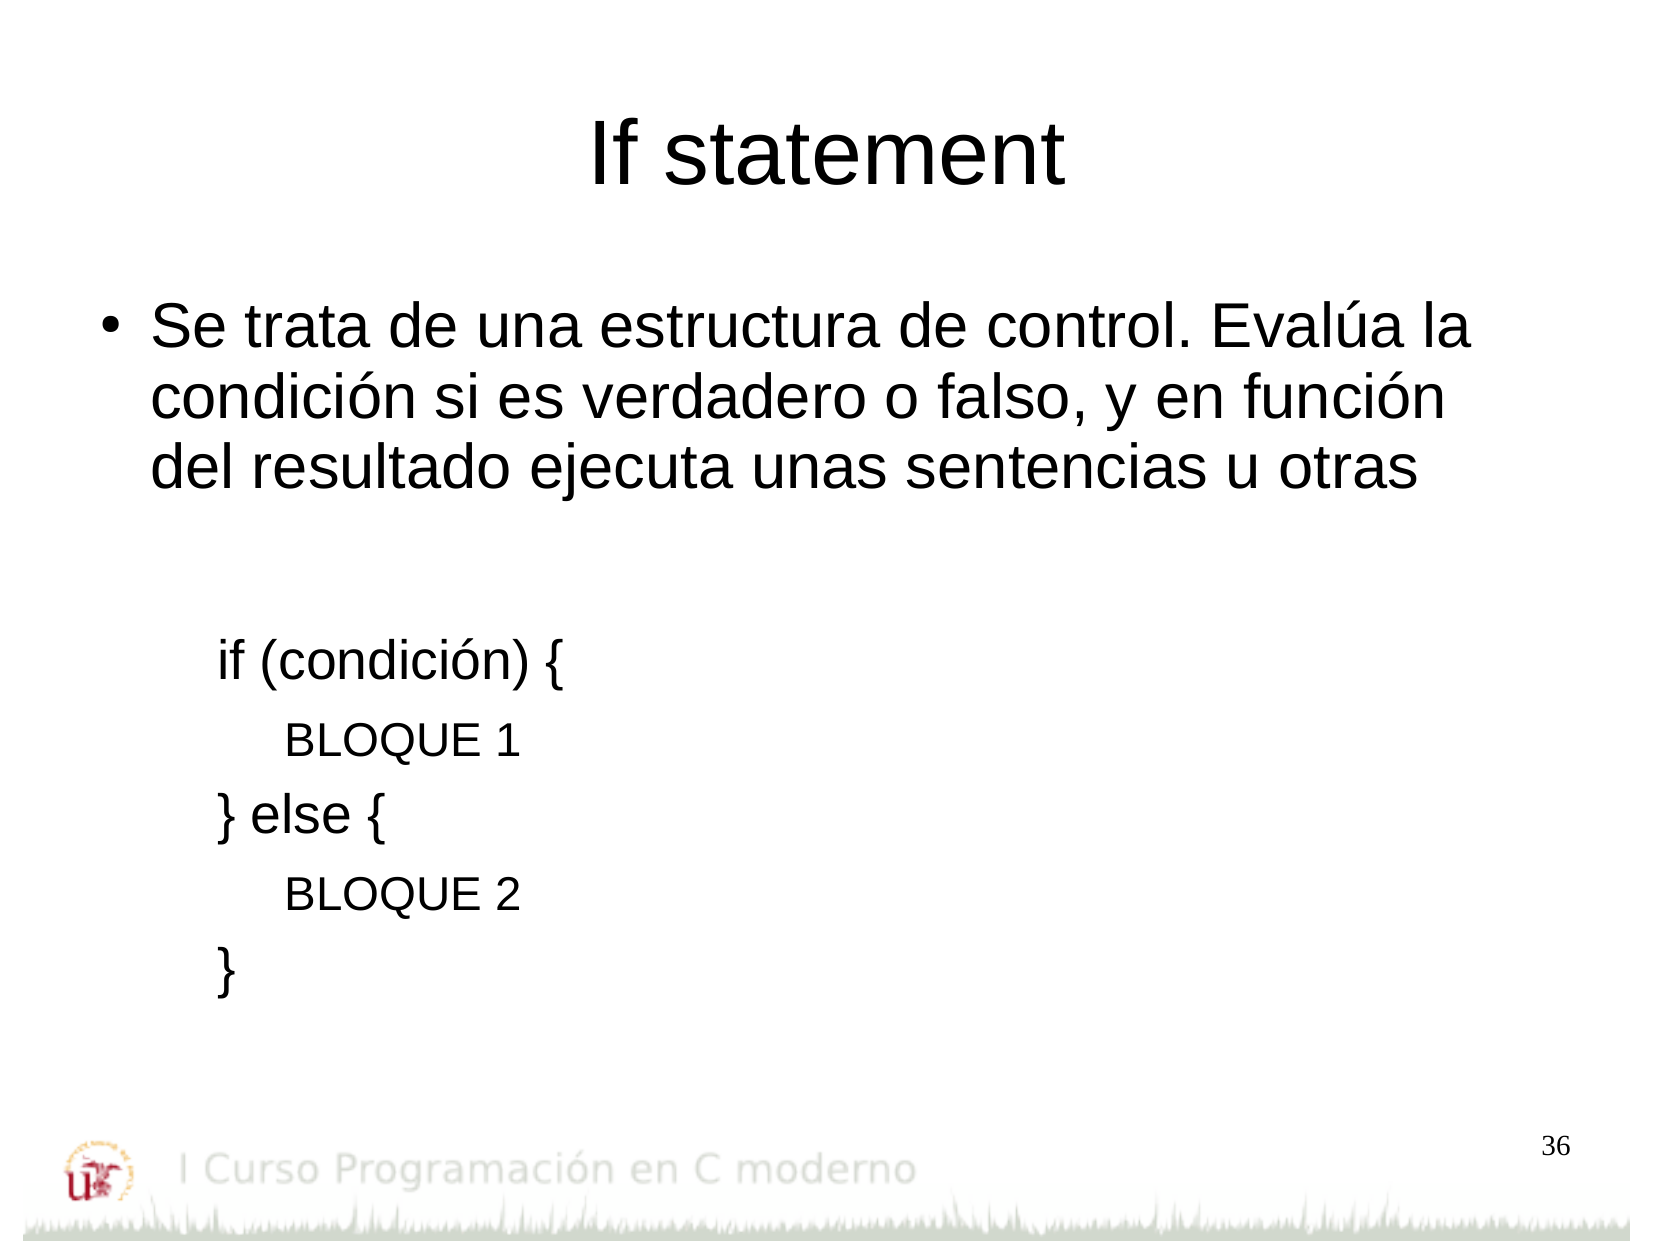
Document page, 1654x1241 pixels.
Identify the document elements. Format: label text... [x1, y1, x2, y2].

title If statement [82, 49, 1571, 257]
picture [23, 1136, 1630, 1241]
list Se trata de una estructura de control. Evalúa la condición si es verdadero o falso, y en función del resultado ejecuta unas sentencias u otras if (condición) { BLOQUE 1 } else { BLOQUE 2 } [82, 290, 1538, 1010]
